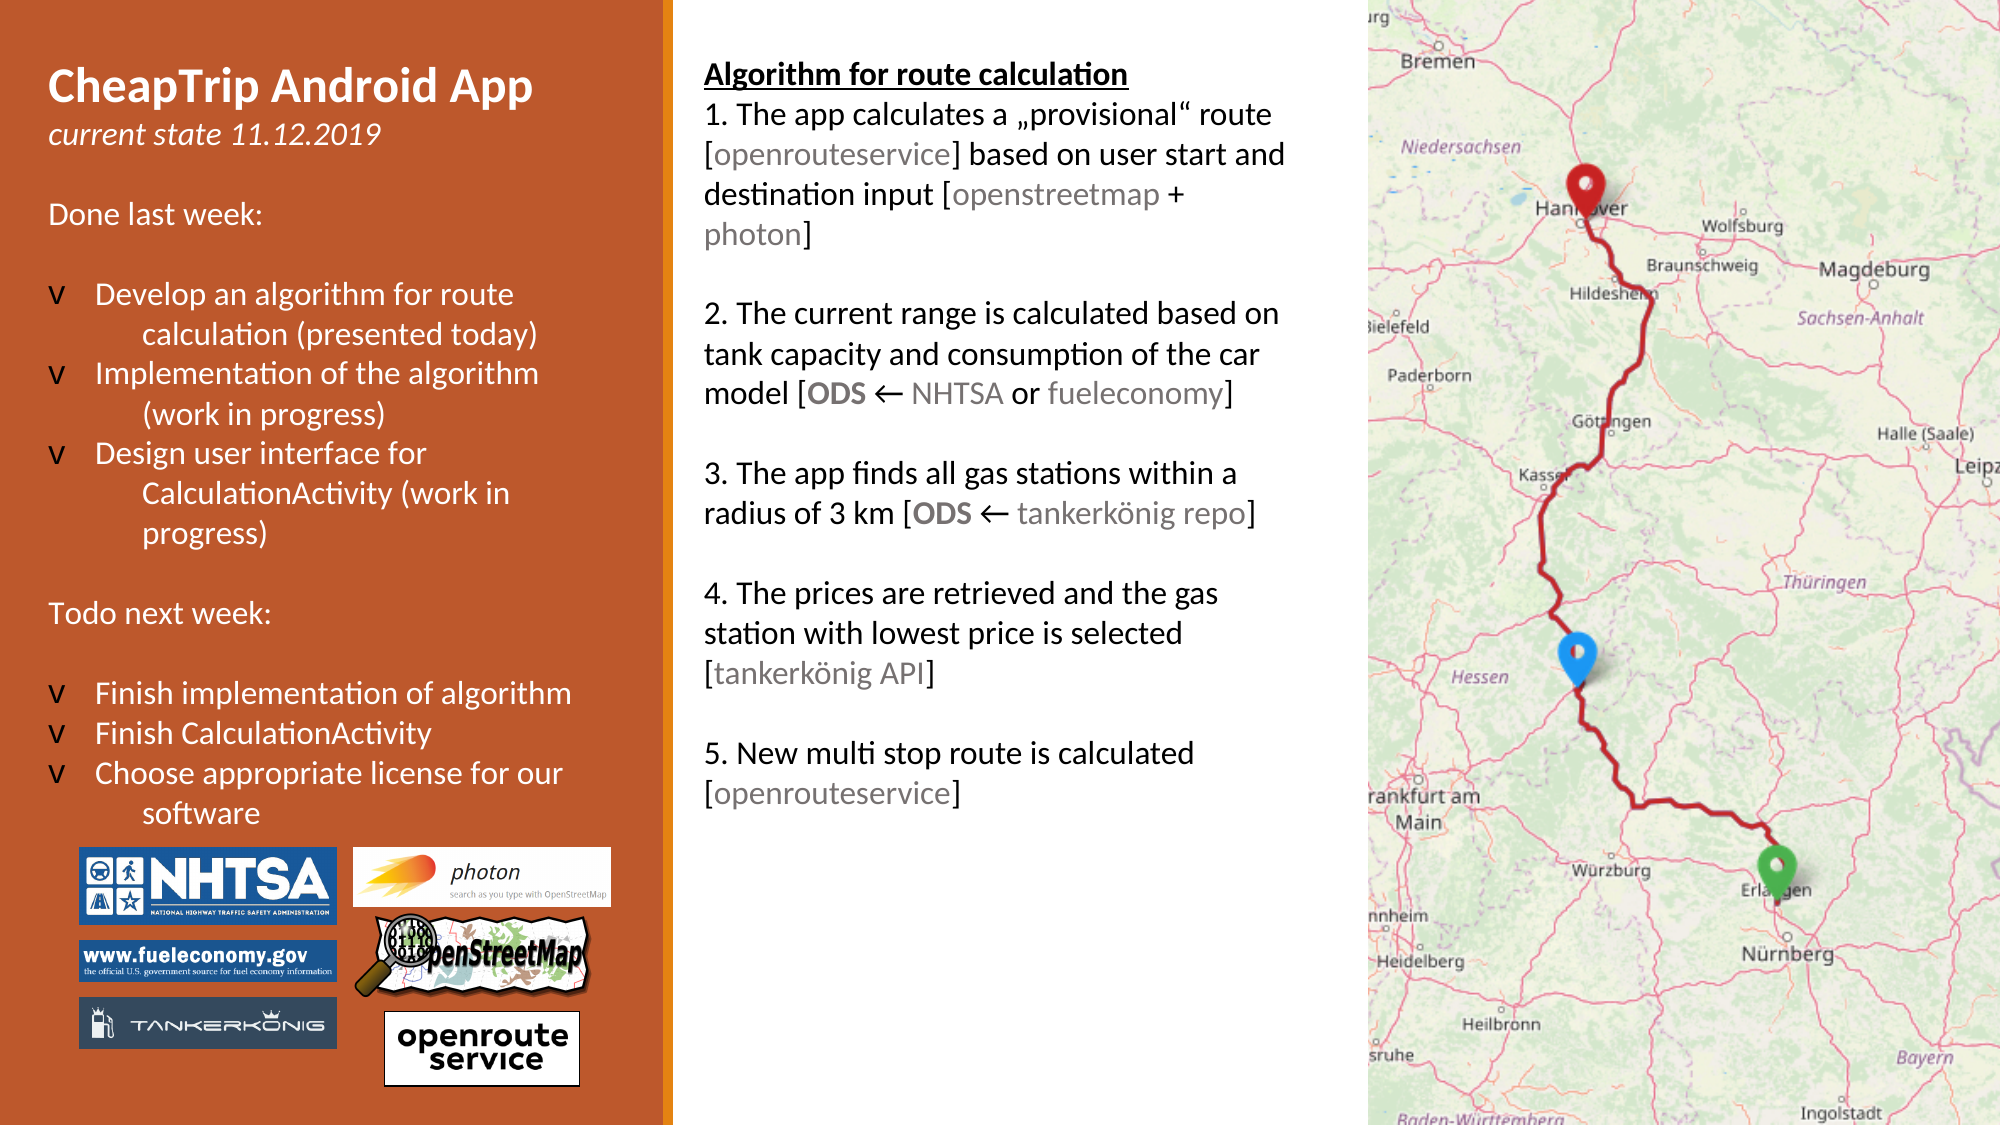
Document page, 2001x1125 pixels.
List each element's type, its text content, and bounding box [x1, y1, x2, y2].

text_box Algorithm for route calculation 1. The app calculates a „provisional“ route [openrouteservice] based on user start and destination input [openstreetmap + photon] 2. The current range is calculated based on tank capacity and consumption of the car model [ODS ← NHTSA or fueleconomy] 3. The app finds all gas stations within a radius of 3 km [ODS ← tankerkönig repo] 4. The prices are retrieved and the gas station with lowest price is selected [tankerkönig API] 5. New multi stop route is calculated [openrouteservice] [688, 44, 1313, 868]
picture [79, 997, 337, 1049]
picture [1368, 0, 2000, 1125]
picture [79, 940, 337, 982]
text_box CheapTrip Android App current state 11.12.2019 Done last week: Develop an algorithm for route calculation (presented today) Implementation of the algorithm (work in progress) Design user interface for CalculationActivity (work in progress) Todo next week: Finish implementation of algorithm Finish CalculationActivity Choose appropriate license for our software [33, 44, 640, 888]
picture [79, 888, 337, 925]
picture [353, 888, 611, 907]
picture [385, 1012, 579, 1086]
picture [353, 911, 611, 998]
